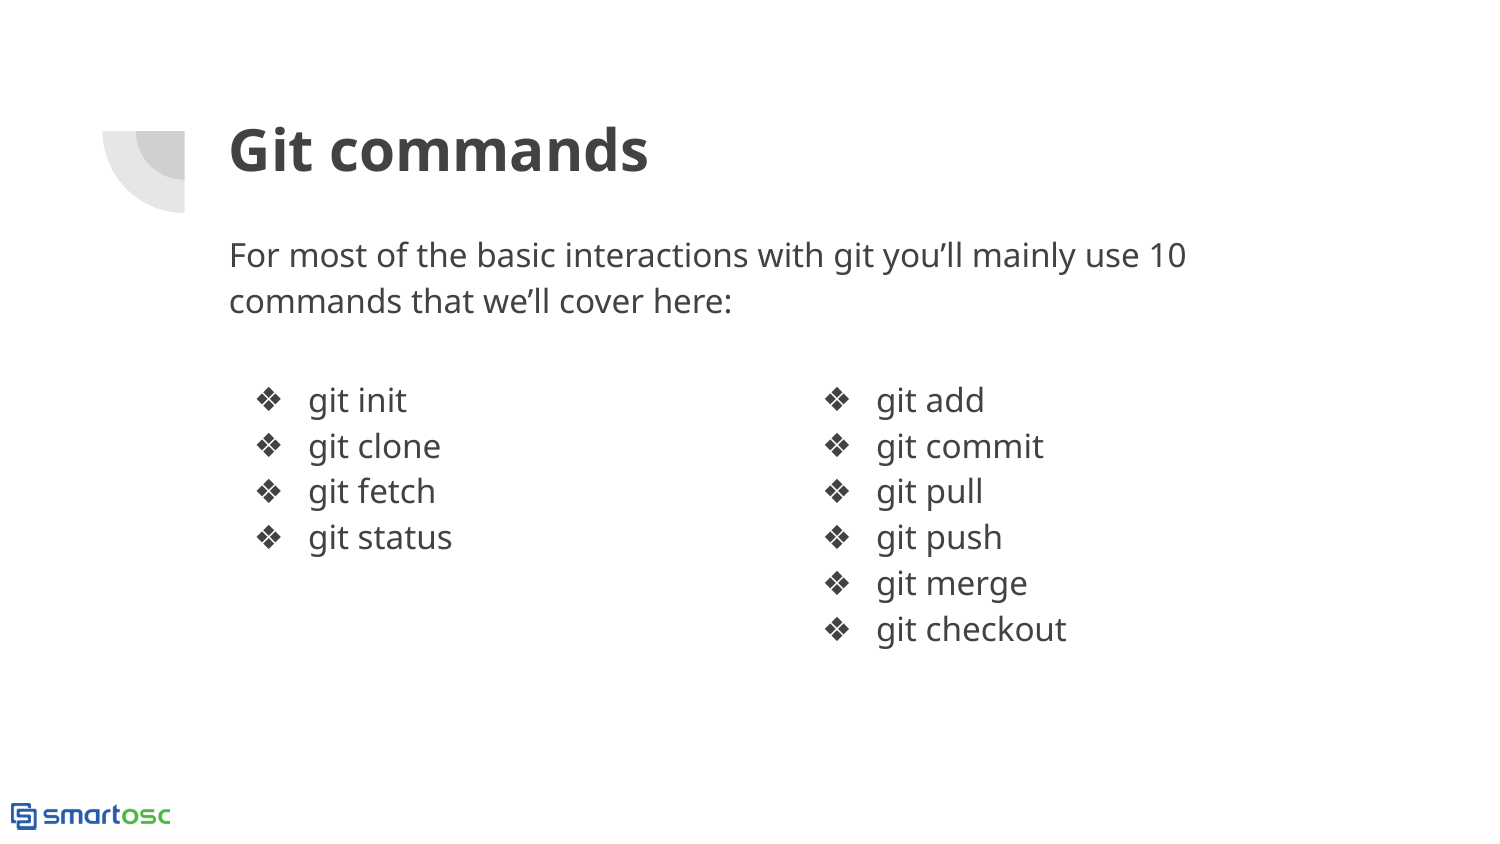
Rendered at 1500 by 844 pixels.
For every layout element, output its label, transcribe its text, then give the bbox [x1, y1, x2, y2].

list For most of the basic interactions with git you’ll mainly use 10 commands that we’ll cover here: [213, 213, 1368, 322]
text_box git add git commit git pull git push git merge git checkout [786, 357, 1318, 727]
text_box git init git clone git fetch git status [218, 357, 750, 727]
title Git commands [213, 98, 1368, 213]
picture [11, 803, 170, 830]
